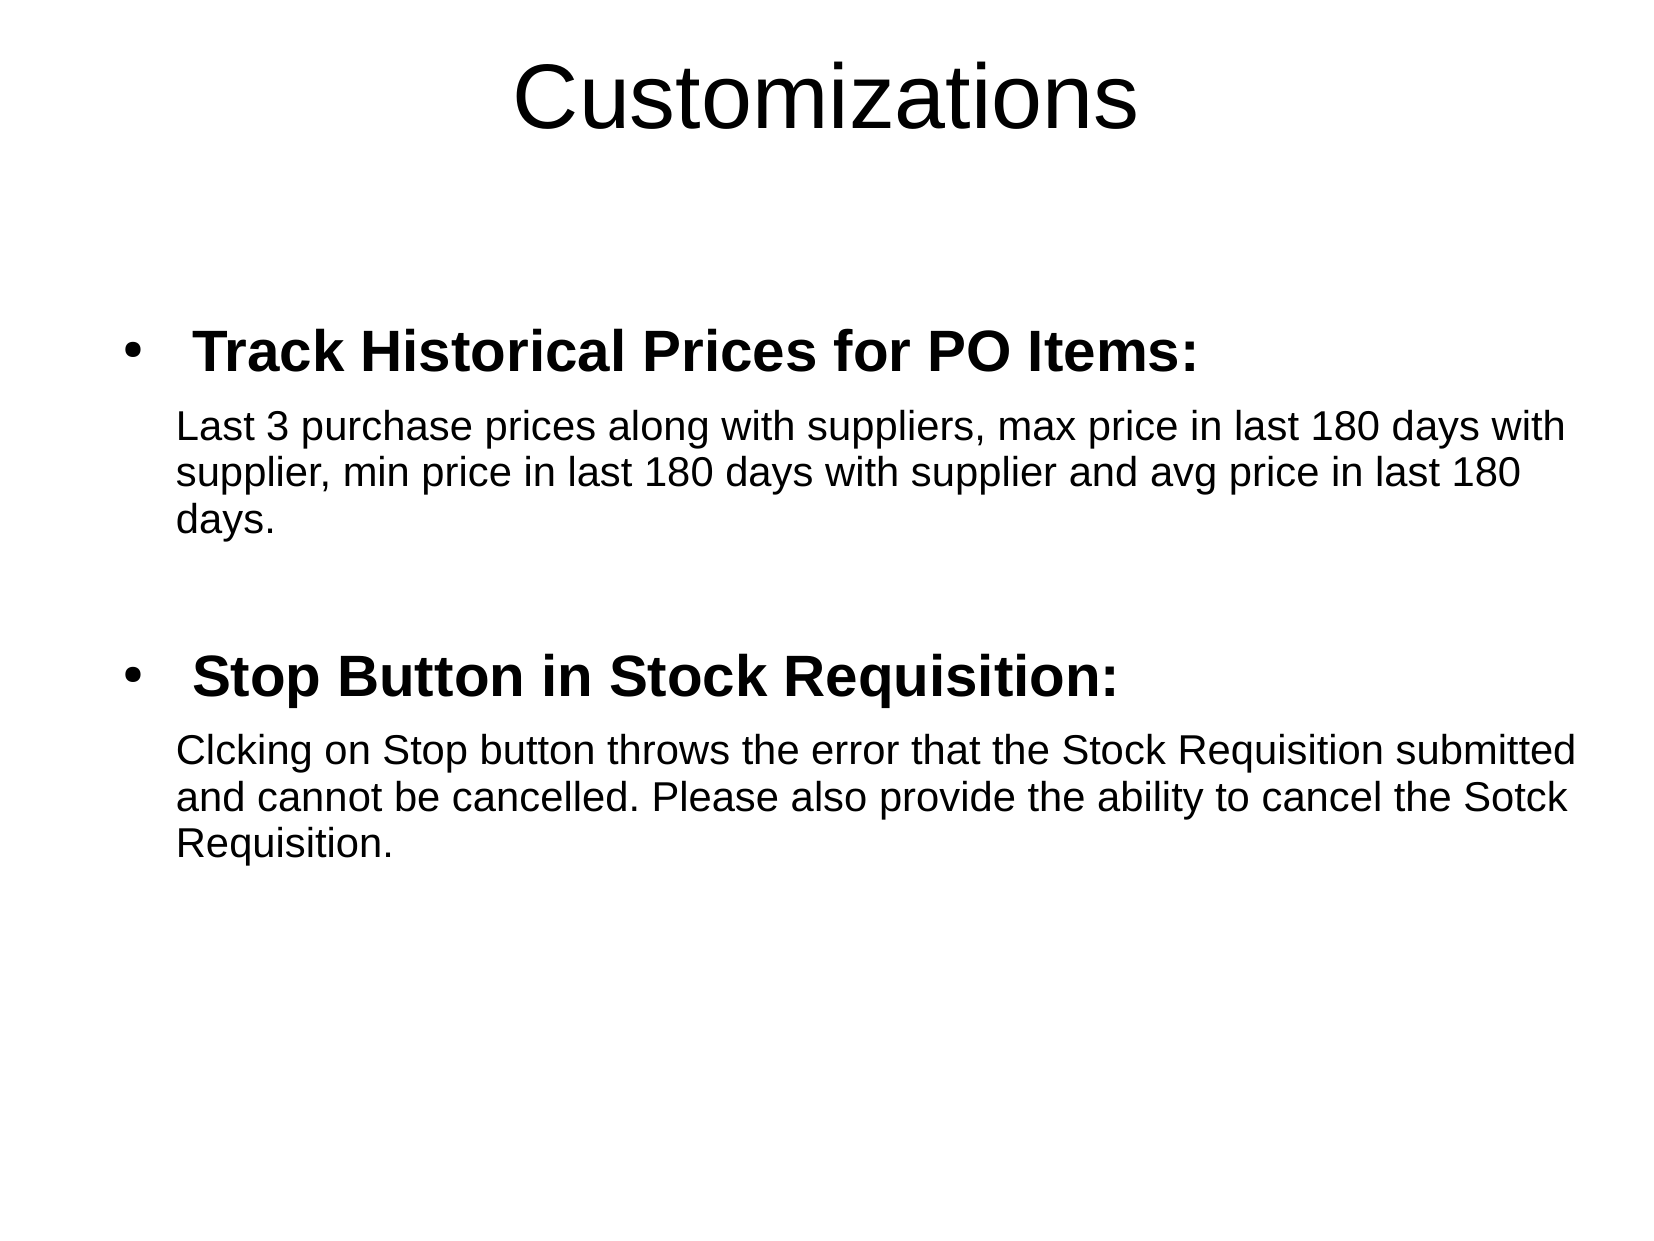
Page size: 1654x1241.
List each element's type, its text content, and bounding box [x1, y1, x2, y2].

list Track Historical Prices for PO Items: Last 3 purchase prices along with suppliers, max price in last 180 days with supplier, min price in last 180 days with supplier and avg price in last 180 days. Stop Button in Stock Requisition: Clcking on Stop button throws the error that the Stock Requisition submitted and cannot be cancelled. Please also provide the ability to cancel the Sotck Requisition. [105, 225, 1591, 1141]
title Customizations [82, 45, 1571, 661]
